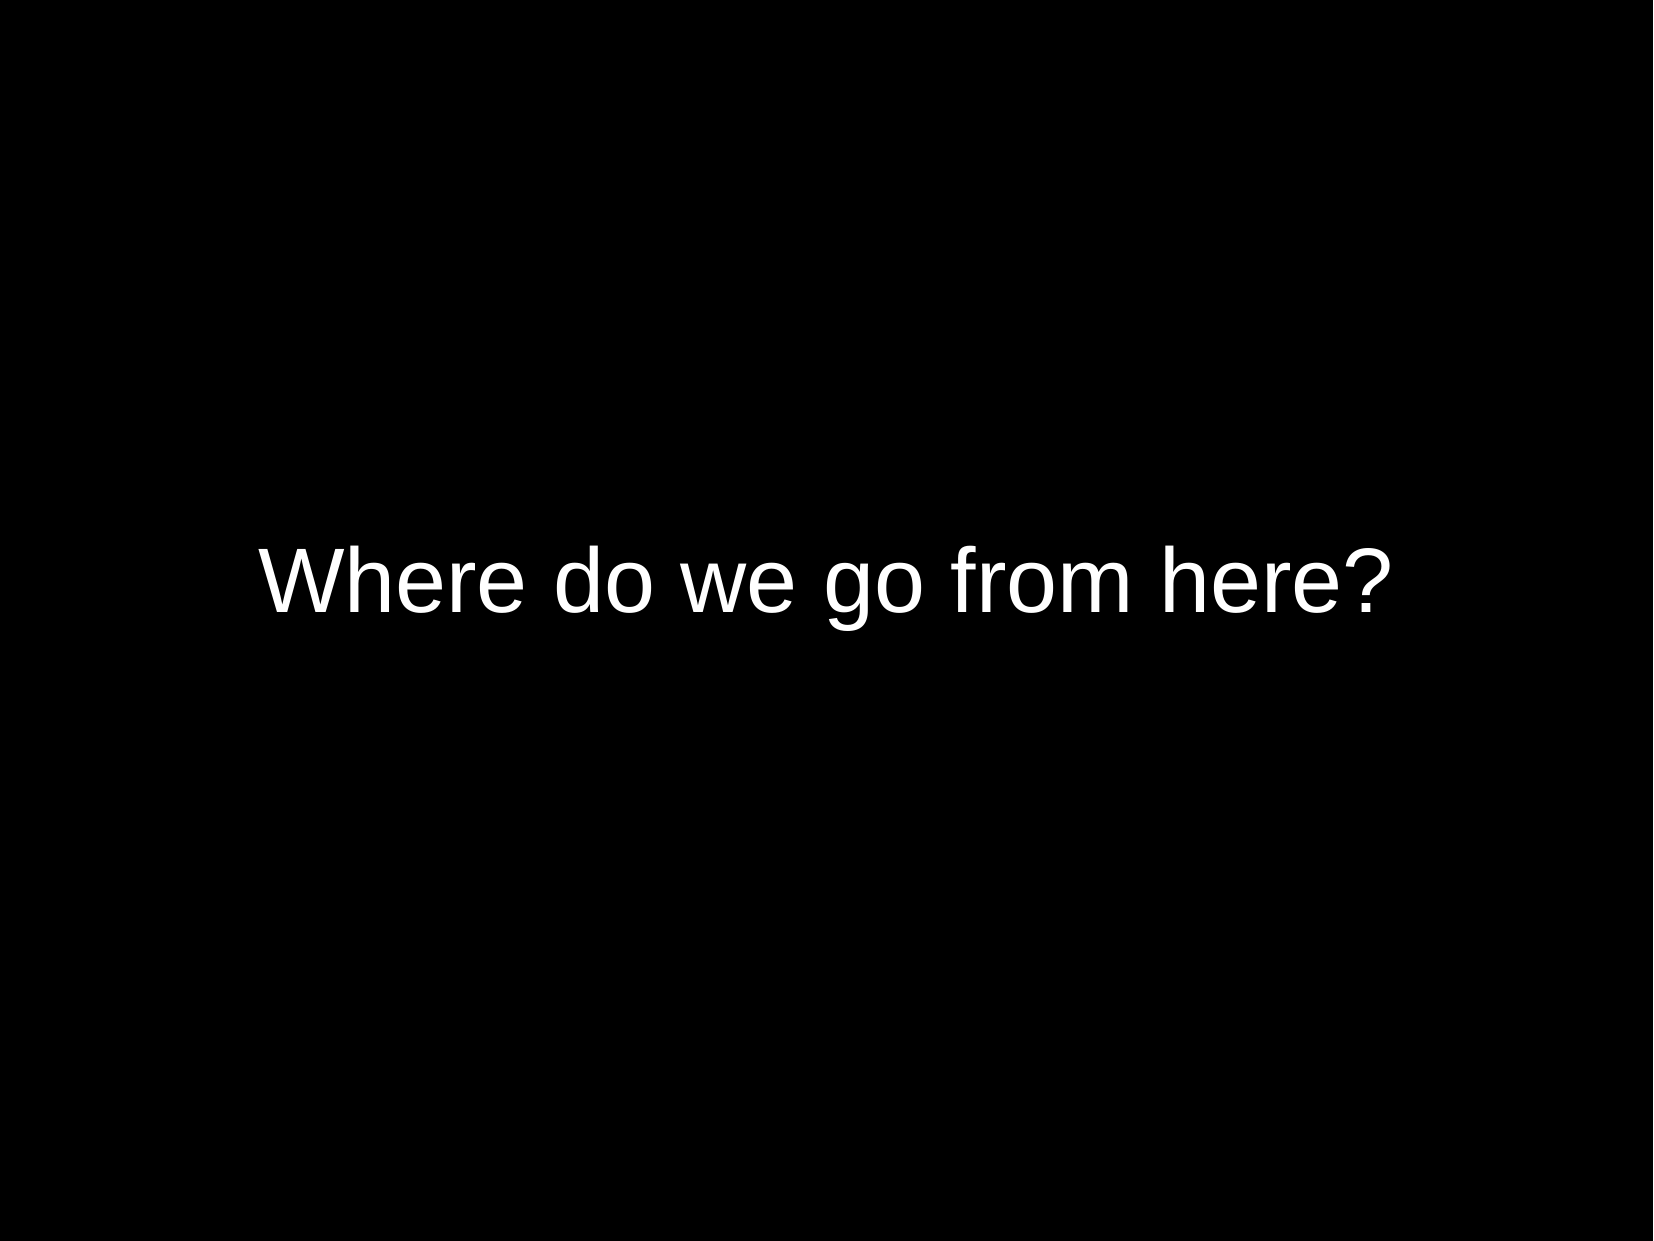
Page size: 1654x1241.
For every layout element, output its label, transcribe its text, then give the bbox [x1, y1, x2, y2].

title Where do we go from here? [82, 476, 1571, 684]
